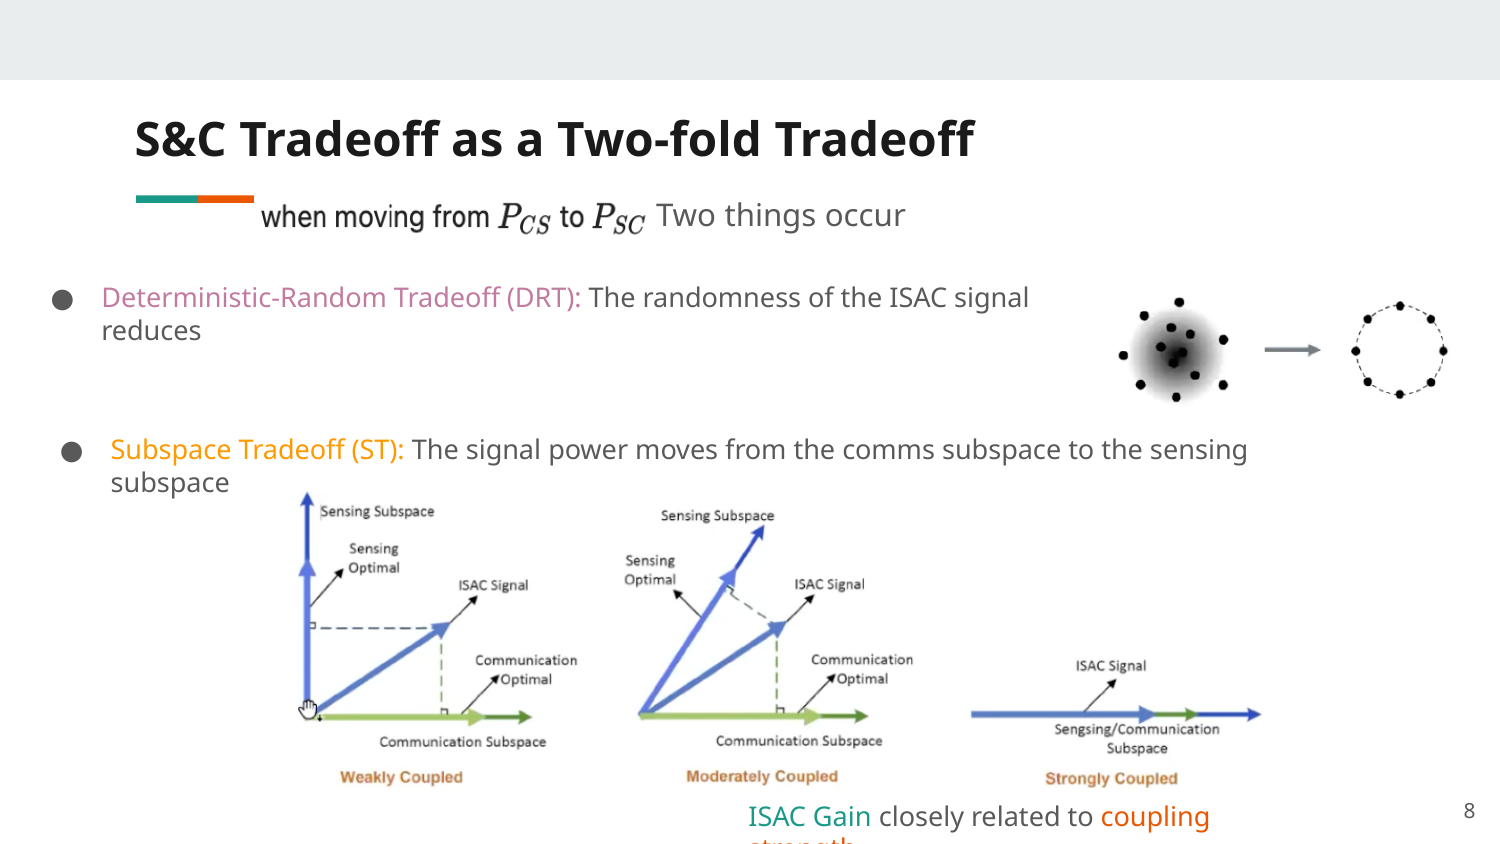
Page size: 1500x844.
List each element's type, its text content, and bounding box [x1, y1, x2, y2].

title S&C Tradeoff as a Two-fold Tradeoff [119, 93, 1381, 182]
picture [1088, 277, 1475, 427]
text_box Deterministic-Random Tradeoff (DRT): The randomness of the ISAC signal reduces [11, 265, 1150, 331]
picture [254, 166, 664, 265]
text_box ISAC Gain closely related to coupling strength [733, 784, 1313, 844]
text_box Two things occur [640, 180, 1003, 230]
text_box Subspace Tradeoff (ST): The signal power moves from the comms subspace to the sensing subspace [20, 417, 1300, 483]
picture [275, 483, 1291, 810]
slide_number <number> [1400, 779, 1491, 844]
